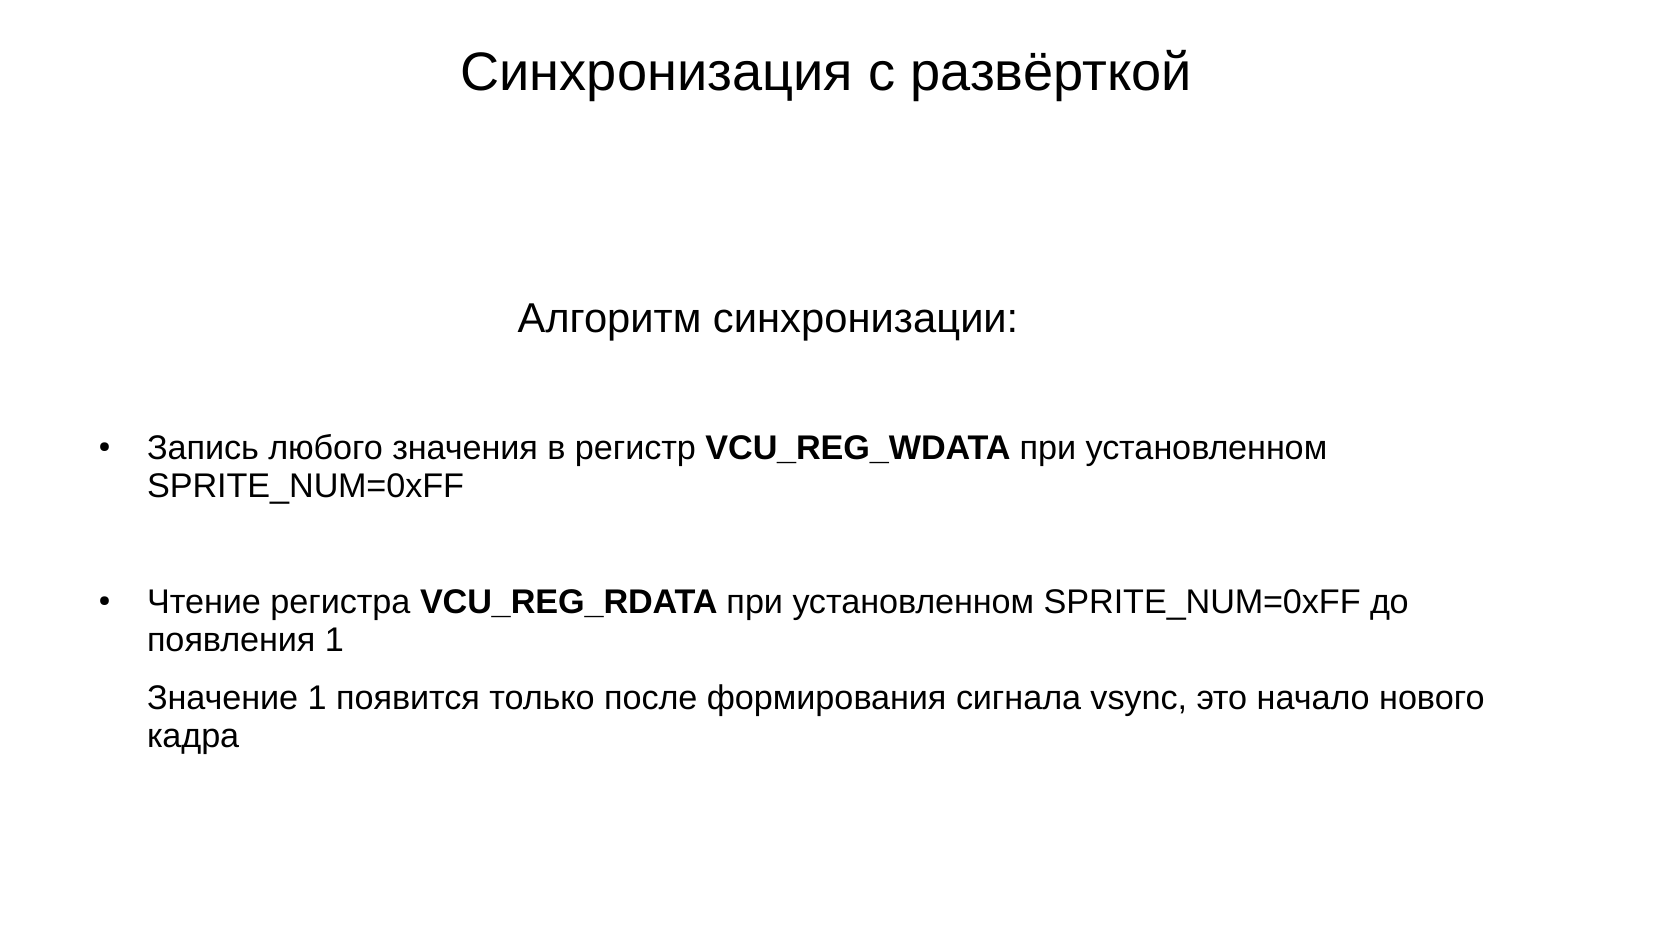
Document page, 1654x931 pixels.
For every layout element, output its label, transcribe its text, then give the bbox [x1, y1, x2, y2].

title Синхронизация с развёрткой [82, 37, 1571, 107]
list Алгоритм синхронизации: Запись любого значения в регистр VCU_REG_WDATA при установленном SPRITE_NUM=0xFF Чтение регистра VCU_REG_RDATA при установленном SPRITE_NUM=0xFF до появления 1 Значение 1 появится только после формирования сигнала vsync, это начало нового кадра [82, 295, 1571, 758]
